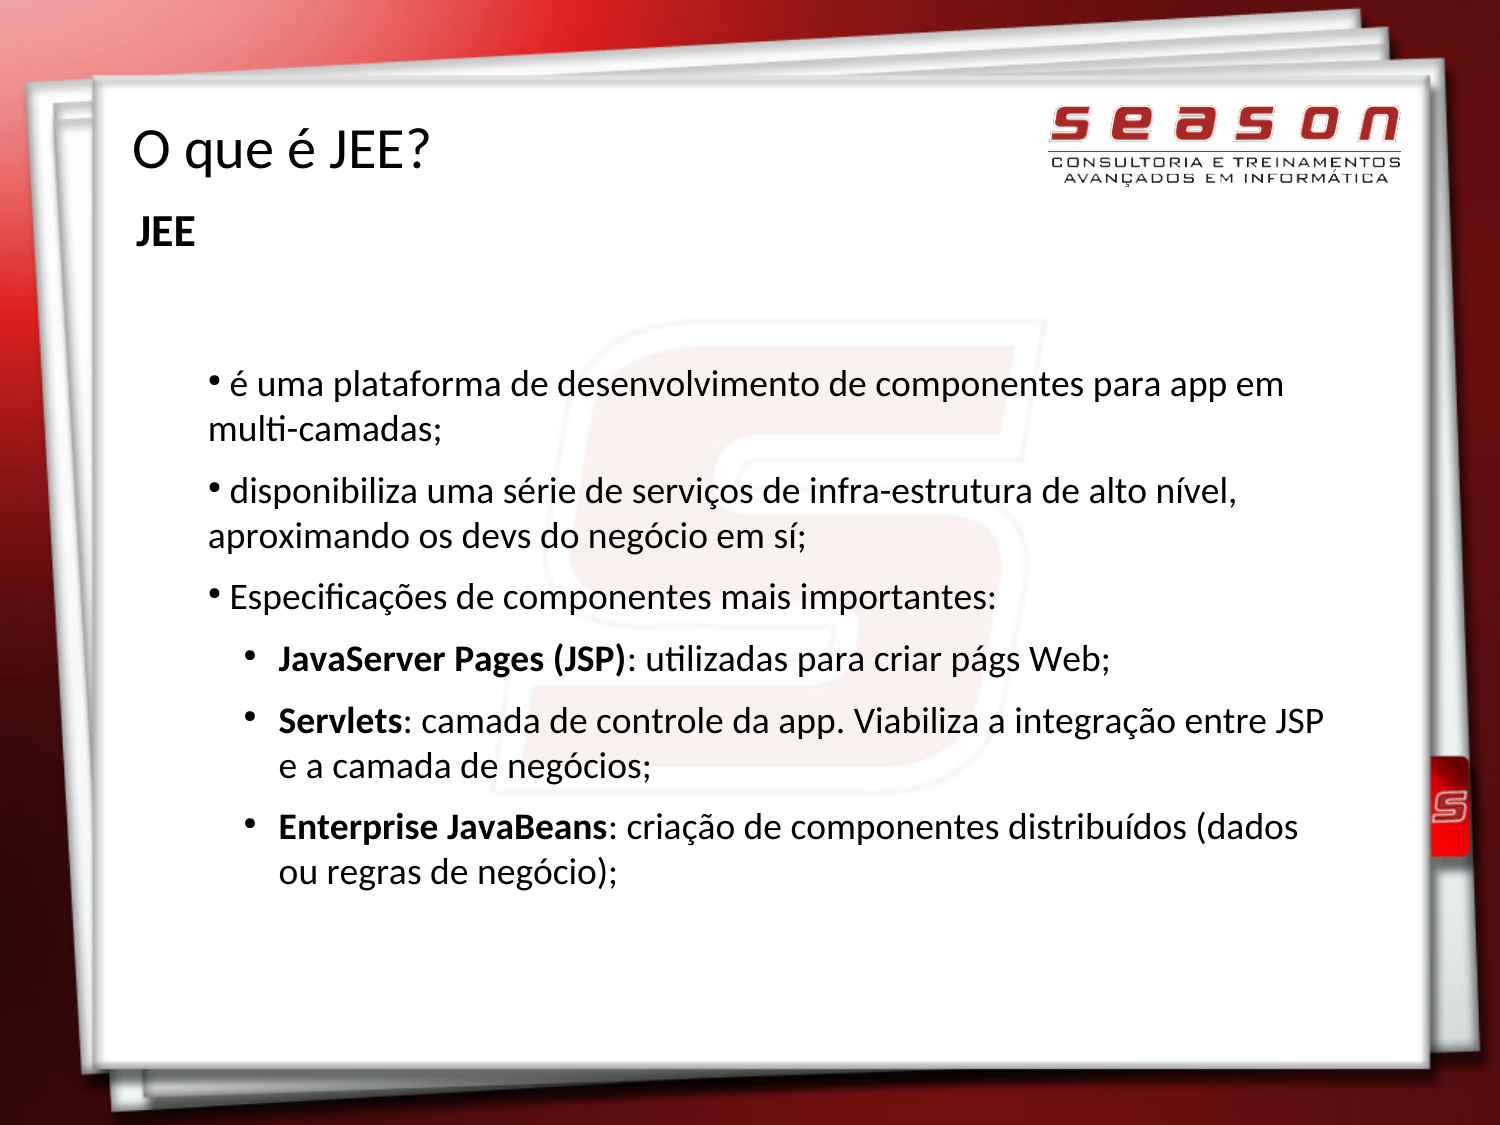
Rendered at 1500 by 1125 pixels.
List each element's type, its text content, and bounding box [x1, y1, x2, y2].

text_box é uma plataforma de desenvolvimento de componentes para app em multi-camadas; disponibiliza uma série de serviços de infra-estrutura de alto nível, aproximando os devs do negócio em sí; Especificações de componentes mais importantes: JavaServer Pages (JSP): utilizadas para criar págs Web; Servlets: camada de controle da app. Viabiliza a integração entre JSP e a camada de negócios; Enterprise JavaBeans: criação de componentes distribuídos (dados ou regras de negócio); [207, 336, 1328, 915]
title O que é JEE? [118, 33, 1394, 257]
text_box JEE [119, 200, 1240, 256]
picture [0, 0, 1500, 1125]
